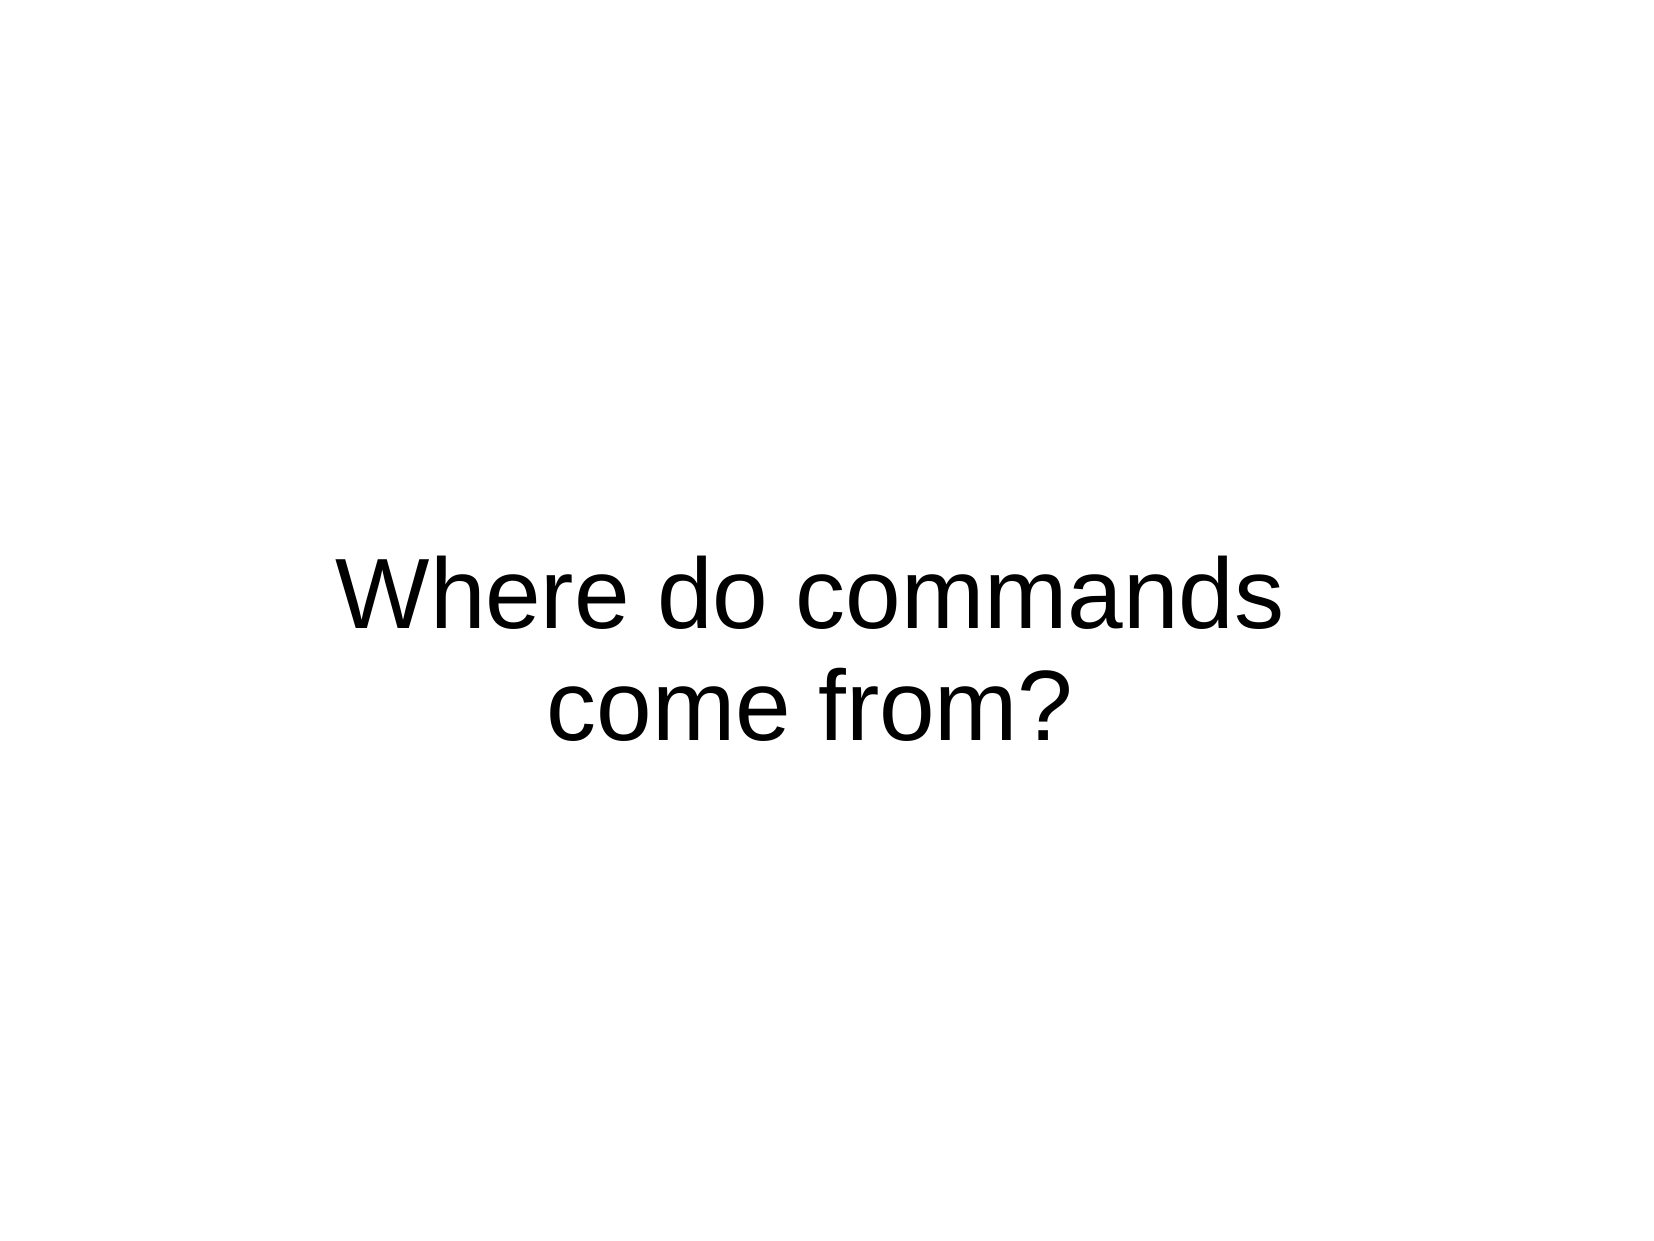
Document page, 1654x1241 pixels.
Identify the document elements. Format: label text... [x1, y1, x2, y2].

text_box Where do commands come from? [82, 290, 1538, 1010]
